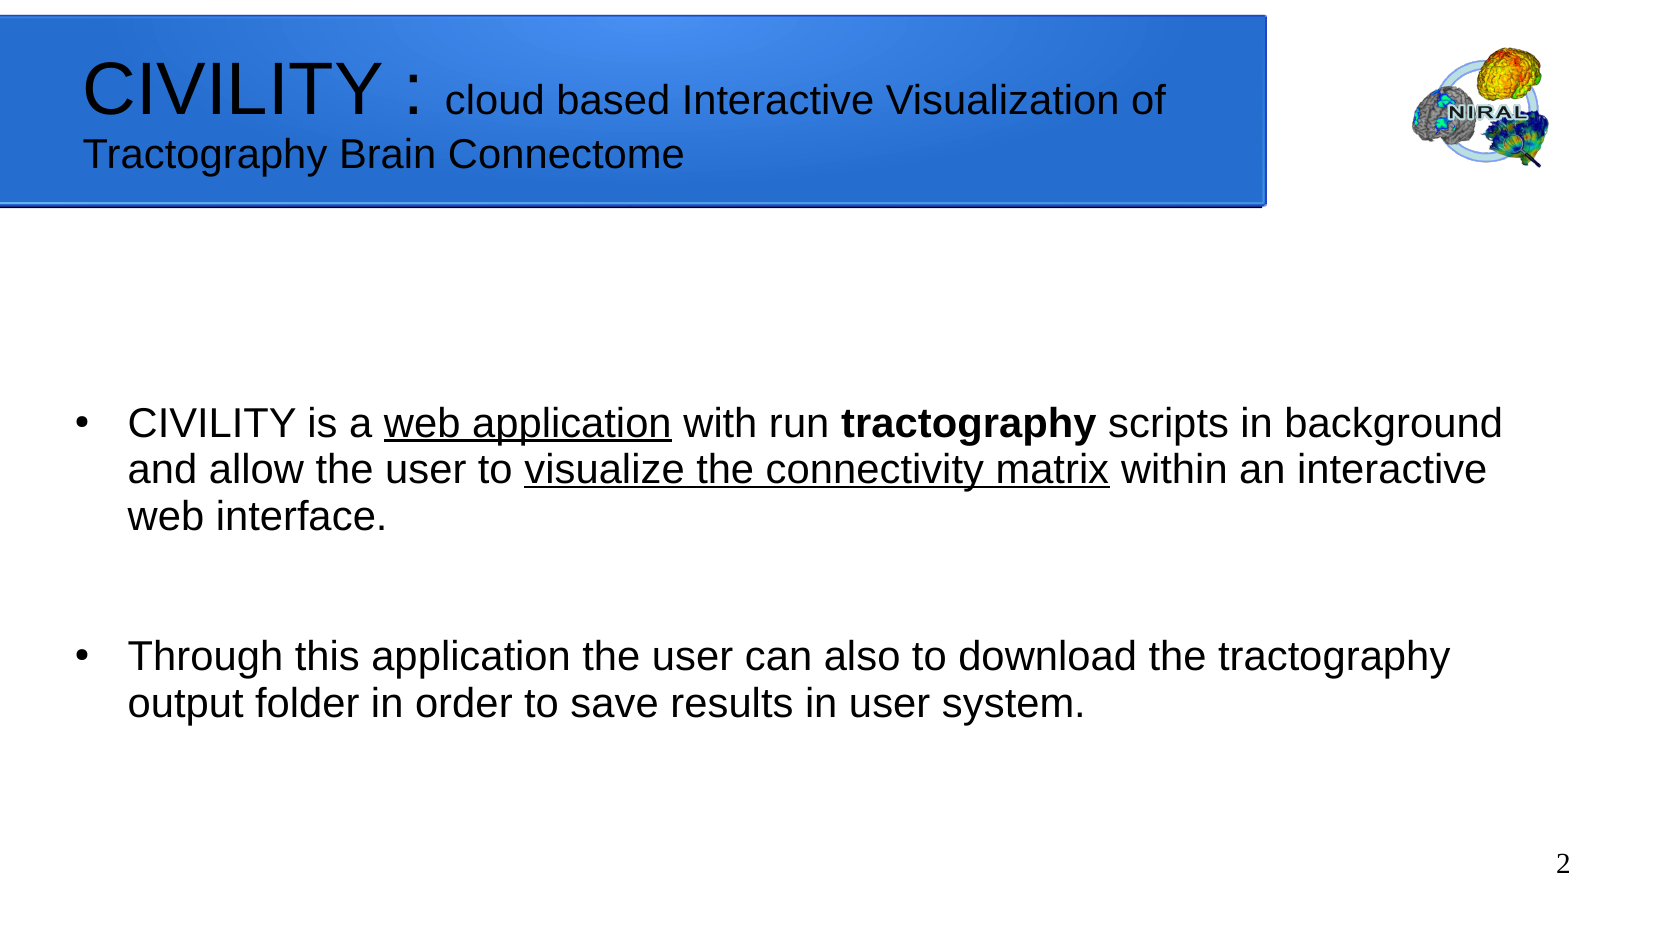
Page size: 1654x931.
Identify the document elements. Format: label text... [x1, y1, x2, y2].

list CIVILITY is a web application with run tractography scripts in background and allow the user to visualize the connectivity matrix within an interactive web interface. Through this application the user can also to download the tractography output folder in order to save results in user system. [56, 315, 1546, 855]
title CIVILITY : cloud based Interactive Visualization of Tractography Brain Connectome [82, 35, 1235, 189]
picture [1395, 20, 1576, 196]
picture [0, 13, 1270, 212]
